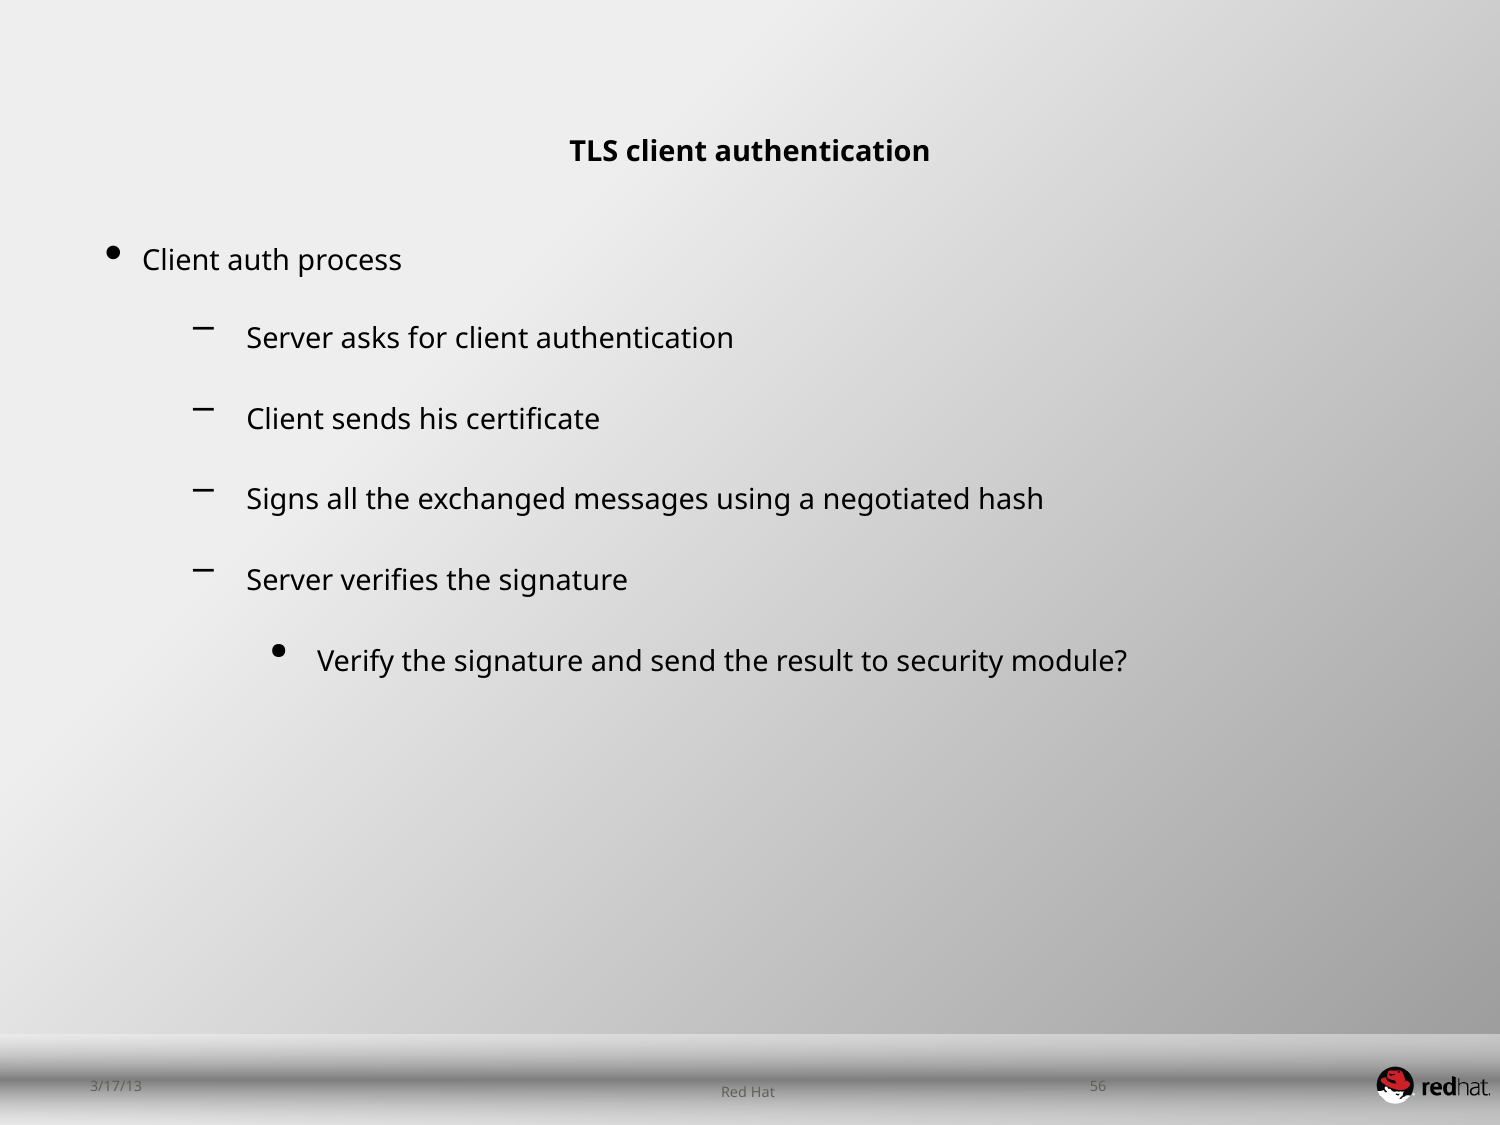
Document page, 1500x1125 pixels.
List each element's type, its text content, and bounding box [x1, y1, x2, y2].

slide_number 3/17/13 [75, 1051, 425, 1112]
list Client auth process Server asks for client authentication Client sends his certificate Signs all the exchanged messages using a negotiated hash Server verifies the signature Verify the signature and send the result to security module? [74, 209, 1425, 1012]
picture [1364, 1057, 1500, 1110]
slide_number <number> [1074, 1051, 1337, 1112]
footer Red Hat [300, 1065, 1200, 1110]
title TLS client authentication [75, 22, 1426, 188]
